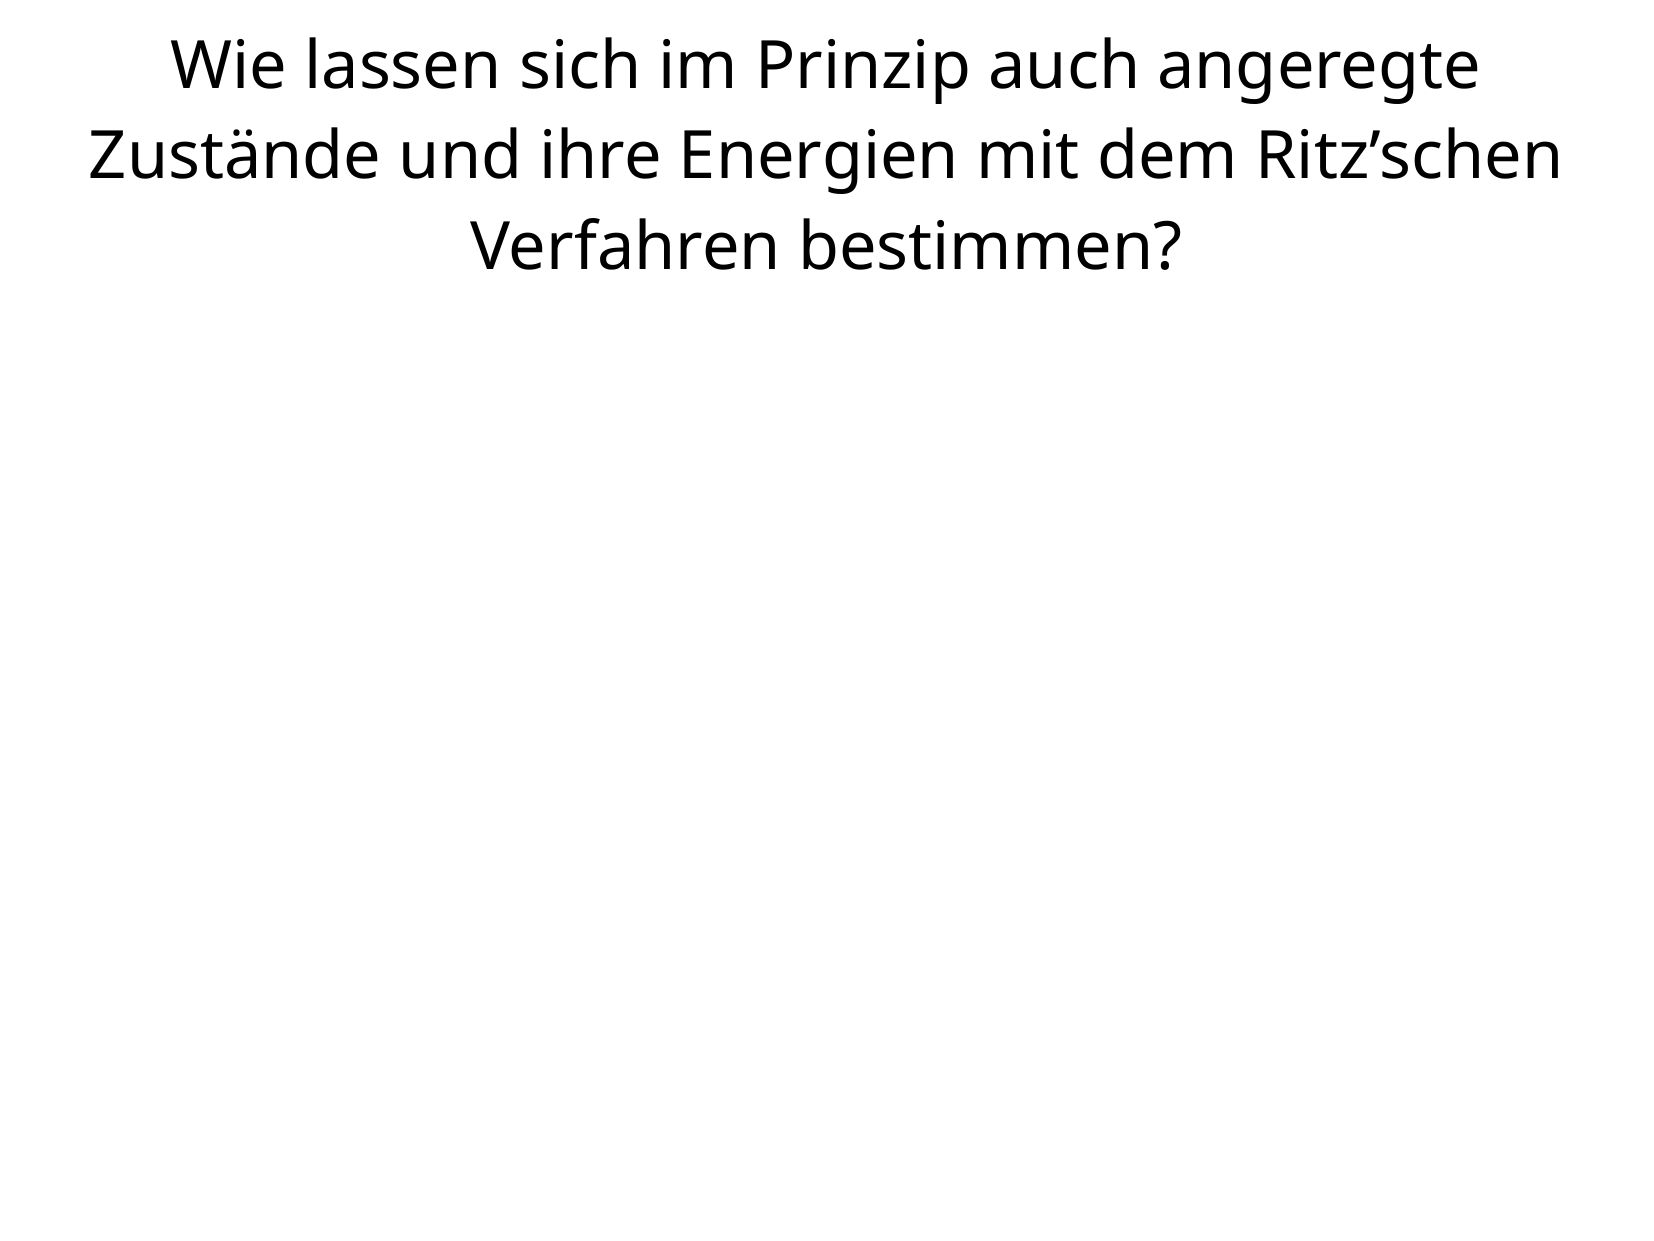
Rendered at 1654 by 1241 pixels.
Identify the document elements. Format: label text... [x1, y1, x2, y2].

title Wie lassen sich im Prinzip auch angeregte Zustände und ihre Energien mit dem Ritz’schen Verfahren bestimmen? [82, 19, 1571, 287]
